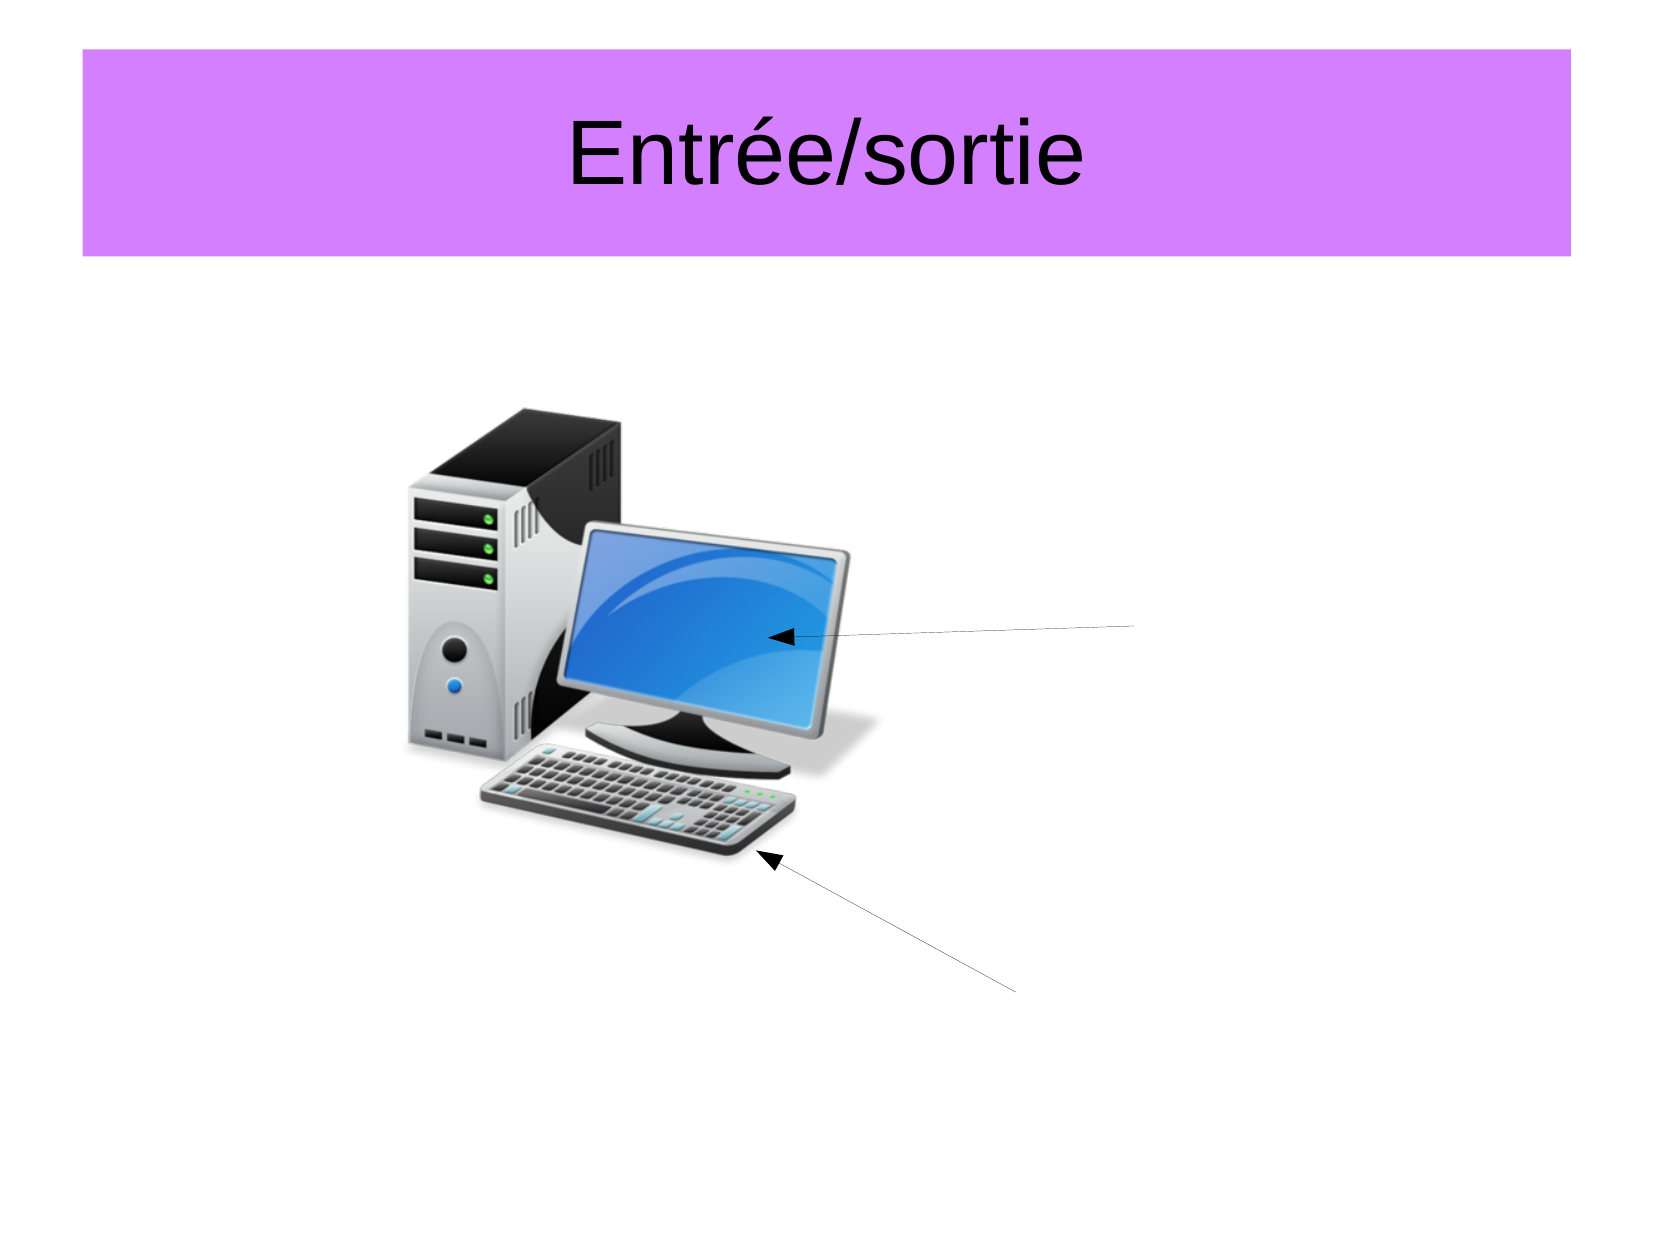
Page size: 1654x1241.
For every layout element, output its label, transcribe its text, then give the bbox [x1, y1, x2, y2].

title Entrée/sortie [82, 49, 1571, 257]
picture [397, 385, 898, 886]
